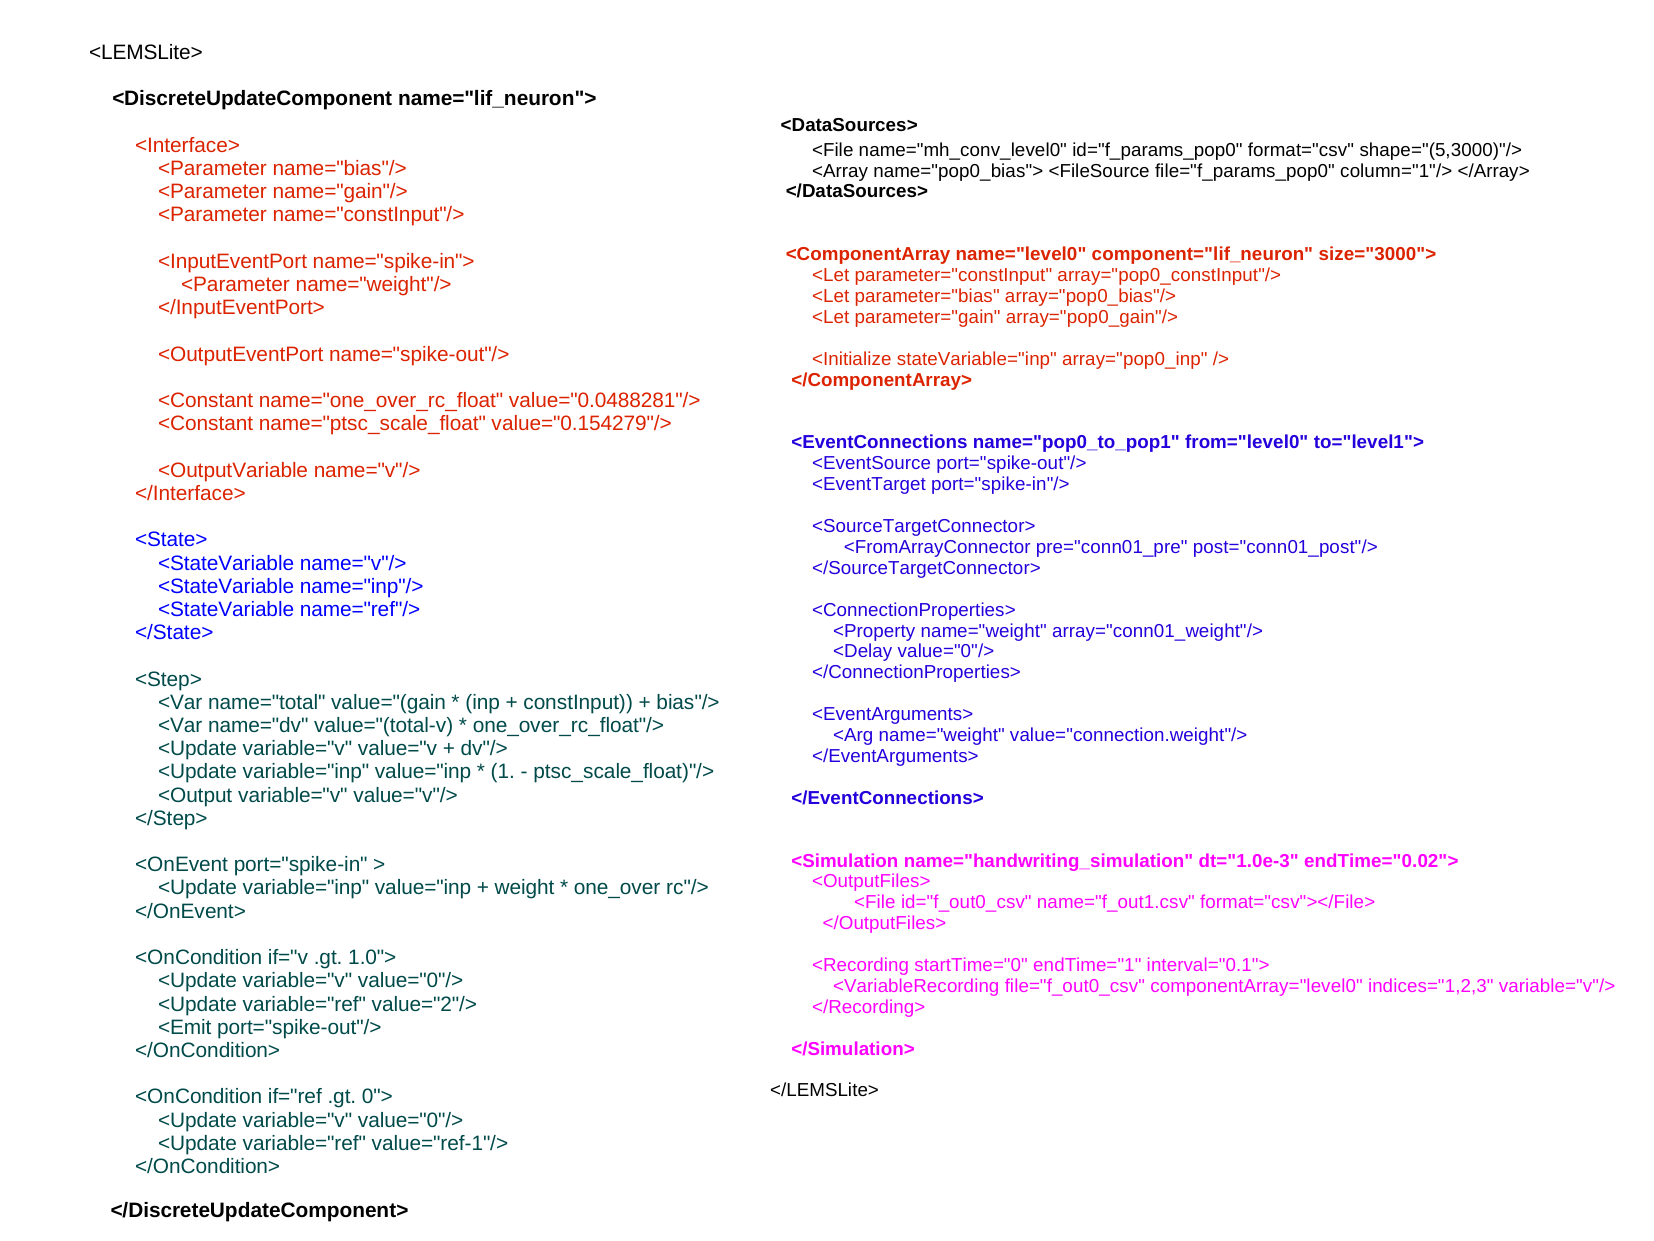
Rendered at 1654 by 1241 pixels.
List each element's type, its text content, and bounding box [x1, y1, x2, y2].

text_box <DataSources> <File name="mh_conv_level0" id="f_params_pop0" format="csv" shape="(5,3000)"/> <Array name="pop0_bias"> <FileSource file="f_params_pop0" column="1"/> </Array> </DataSources> <ComponentArray name="level0" component="lif_neuron" size="3000"> <Let parameter="constInput" array="pop0_constInput"/> <Let parameter="bias" array="pop0_bias"/> <Let parameter="gain" array="pop0_gain"/> <Initialize stateVariable="inp" array="pop0_inp" /> </ComponentArray> <EventConnections name="pop0_to_pop1" from="level0" to="level1"> <EventSource port="spike-out"/> <EventTarget port="spike-in"/> <SourceTargetConnector> <FromArrayConnector pre="conn01_pre" post="conn01_post"/> </SourceTargetConnector> <ConnectionProperties> <Property name="weight" array="conn01_weight"/> <Delay value="0"/> </ConnectionProperties> <EventArguments> <Arg name="weight" value="connection.weight"/> </EventArguments> </EventConnections> <Simulation name="handwriting_simulation" dt="1.0e-3" endTime="0.02"> <OutputFiles> <File id="f_out0_csv" name="f_out1.csv" format="csv"></File> </OutputFiles> <Recording startTime="0" endTime="1" interval="0.1"> <VariableRecording file="f_out0_csv" componentArray="level0" indices="1,2,3" variable="v"/> </Recording> </Simulation> </LEMSLite> [755, 90, 1654, 1214]
text_box <LEMSLite> <DiscreteUpdateComponent name="lif_neuron"> <Interface> <Parameter name="bias"/> <Parameter name="gain"/> <Parameter name="constInput"/> <InputEventPort name="spike-in"> <Parameter name="weight"/> </InputEventPort> <OutputEventPort name="spike-out"/> <Constant name="one_over_rc_float" value="0.0488281"/> <Constant name="ptsc_scale_float" value="0.154279"/> <OutputVariable name="v"/> </Interface> <State> <StateVariable name="v"/> <StateVariable name="inp"/> <StateVariable name="ref"/> </State> <Step> <Var name="total" value="(gain * (inp + constInput)) + bias"/> <Var name="dv" value="(total-v) * one_over_rc_float"/> <Update variable="v" value="v + dv"/> <Update variable="inp" value="inp * (1. - ptsc_scale_float)"/> <Output variable="v" value="v"/> </Step> <OnEvent port="spike-in" > <Update variable="inp" value="inp + weight * one_over rc"/> </OnEvent> <OnCondition if="v .gt. 1.0"> <Update variable="v" value="0"/> <Update variable="ref" value="2"/> <Emit port="spike-out"/> </OnCondition> <OnCondition if="ref .gt. 0"> <Update variable="v" value="0"/> <Update variable="ref" value="ref-1"/> </OnCondition> </DiscreteUpdateComponent> [74, 33, 747, 1241]
